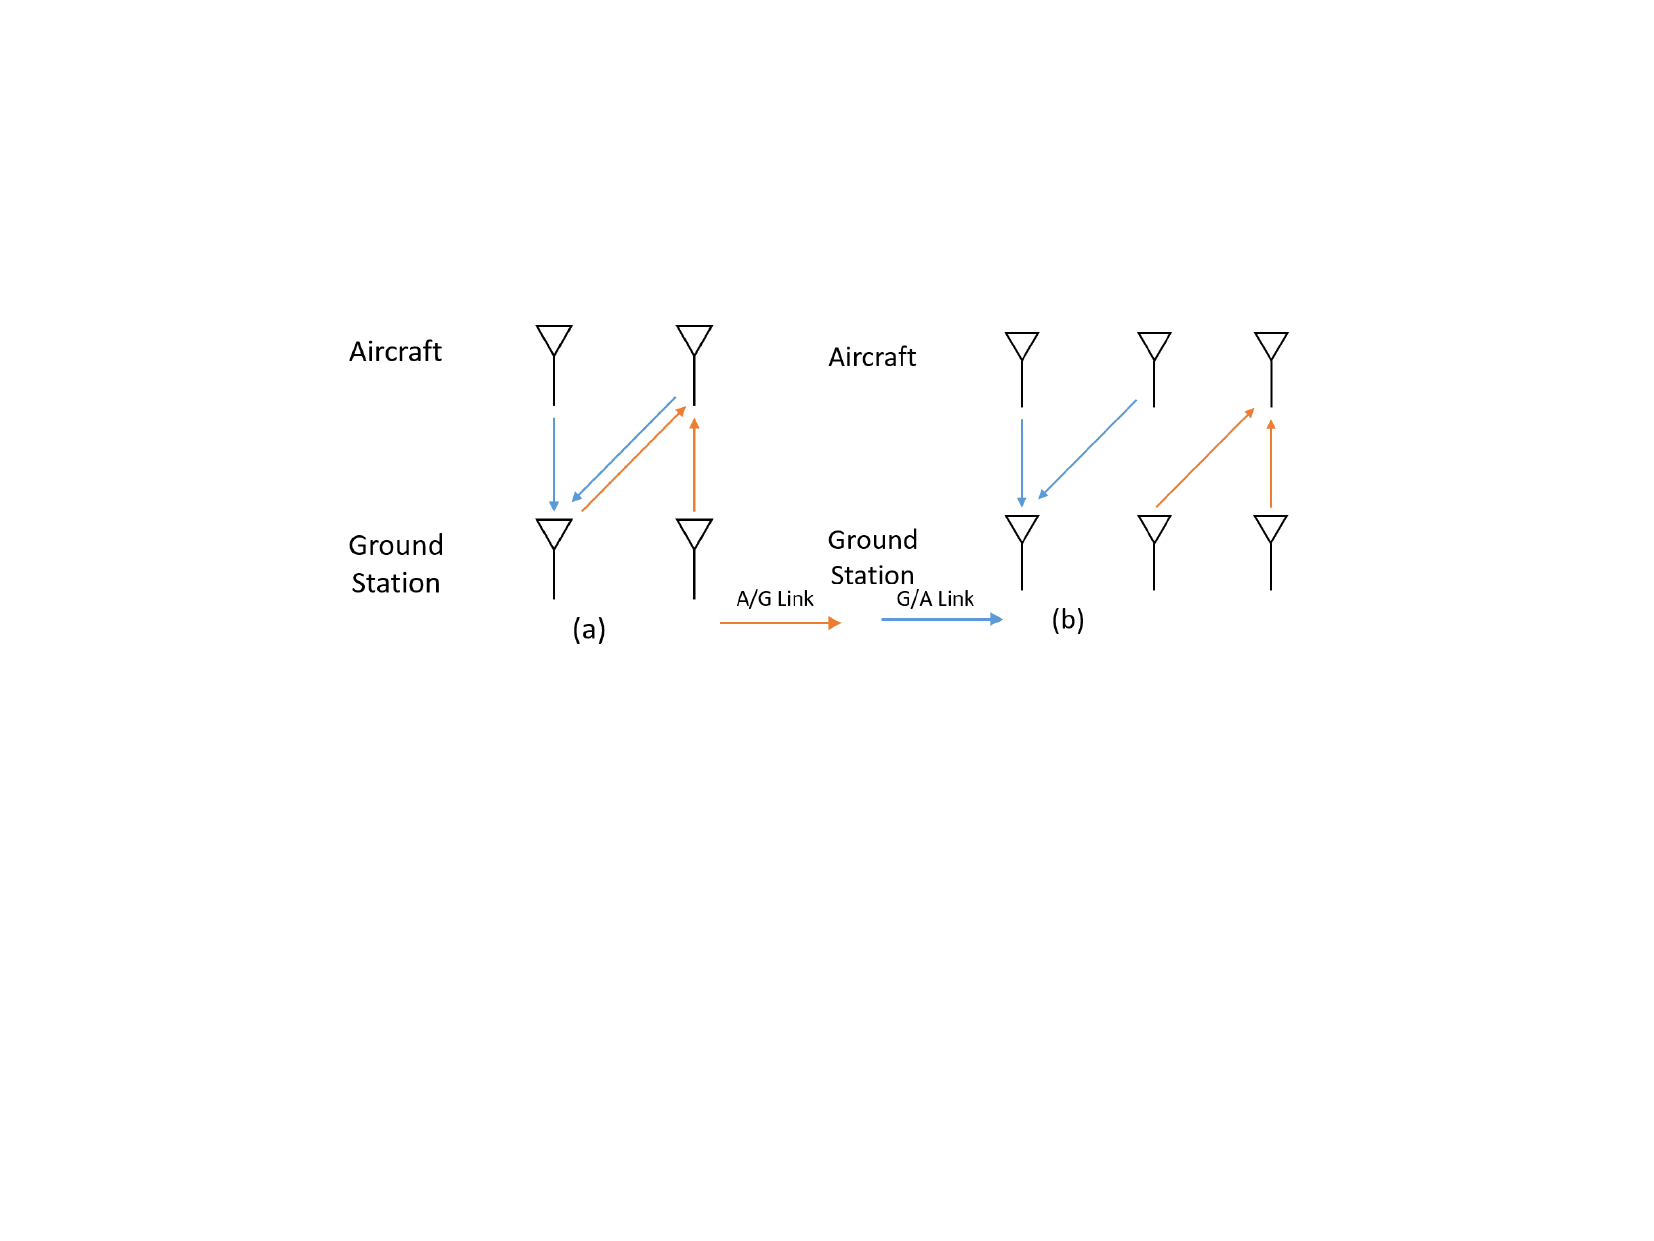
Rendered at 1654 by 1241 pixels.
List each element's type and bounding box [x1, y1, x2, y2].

picture [345, 314, 718, 650]
picture [720, 321, 1290, 640]
